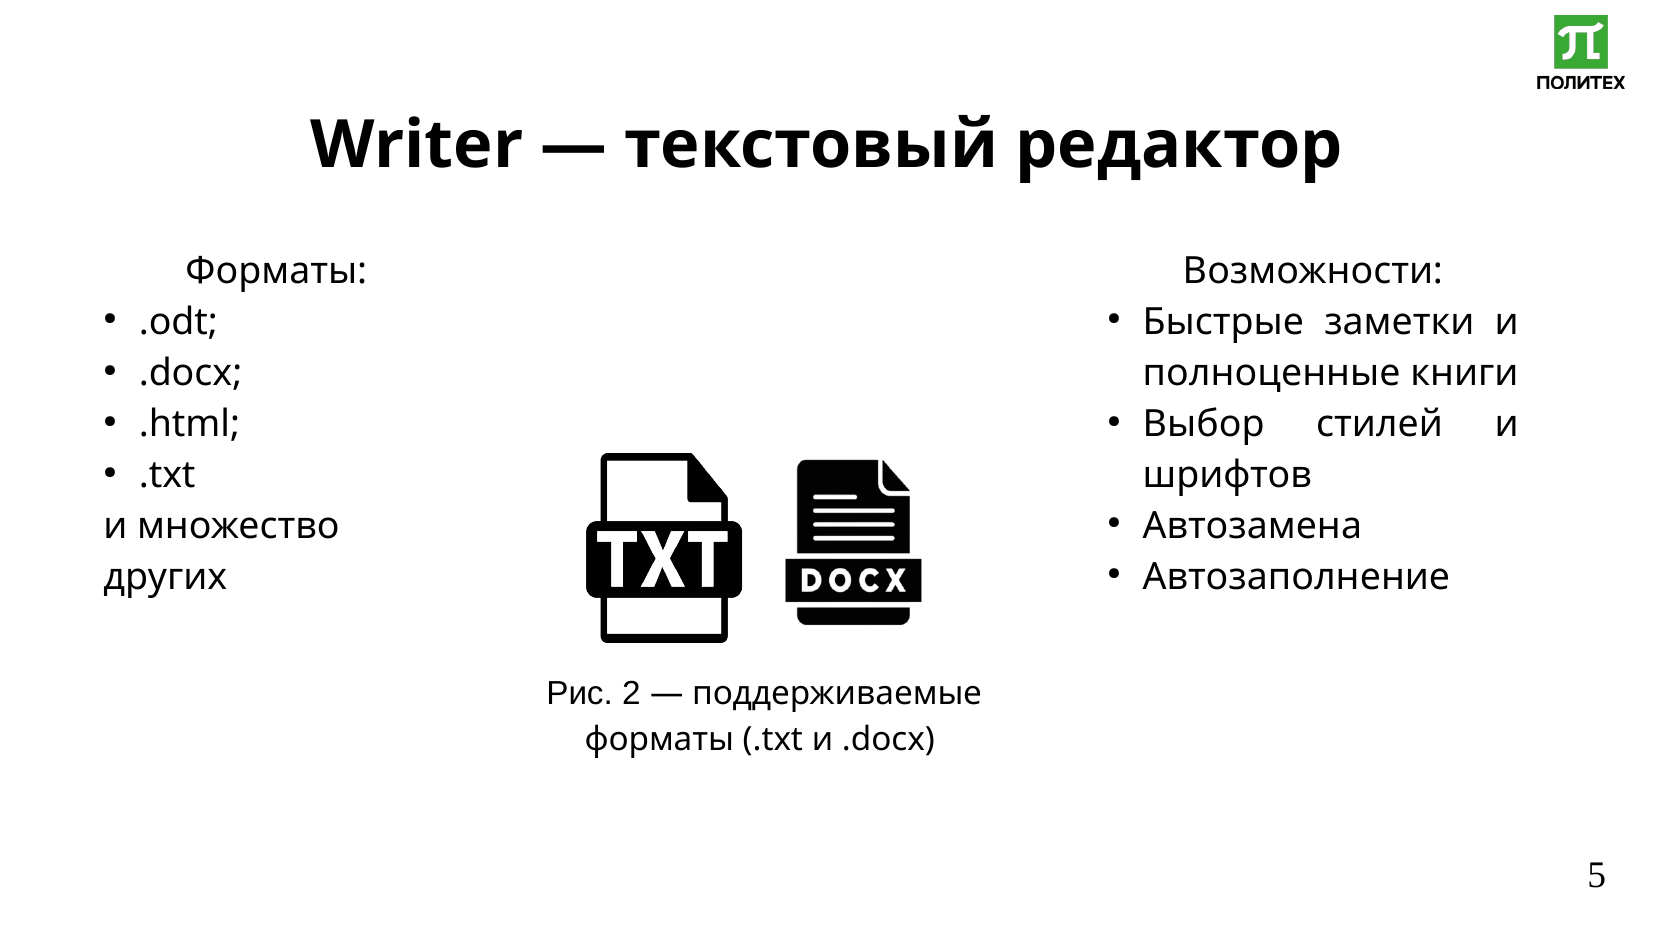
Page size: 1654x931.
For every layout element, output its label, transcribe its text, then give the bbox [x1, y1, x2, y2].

text_box Форматы: .odt; .docx; .html; .txt и множество других [88, 236, 464, 609]
picture [576, 453, 752, 643]
picture [1537, 15, 1625, 89]
text_box <number> [1572, 847, 1654, 931]
text_box Writer — текстовый редактор [0, 88, 1654, 292]
picture [756, 434, 982, 654]
text_box Рис. 2 ― поддерживаемые форматы (.txt и .docx) [531, 661, 1004, 768]
text_box Возможности: Быстрые заметки и полноценные книги Выбор стилей и шрифтов Автозамена Автозаполнение [1092, 236, 1595, 609]
